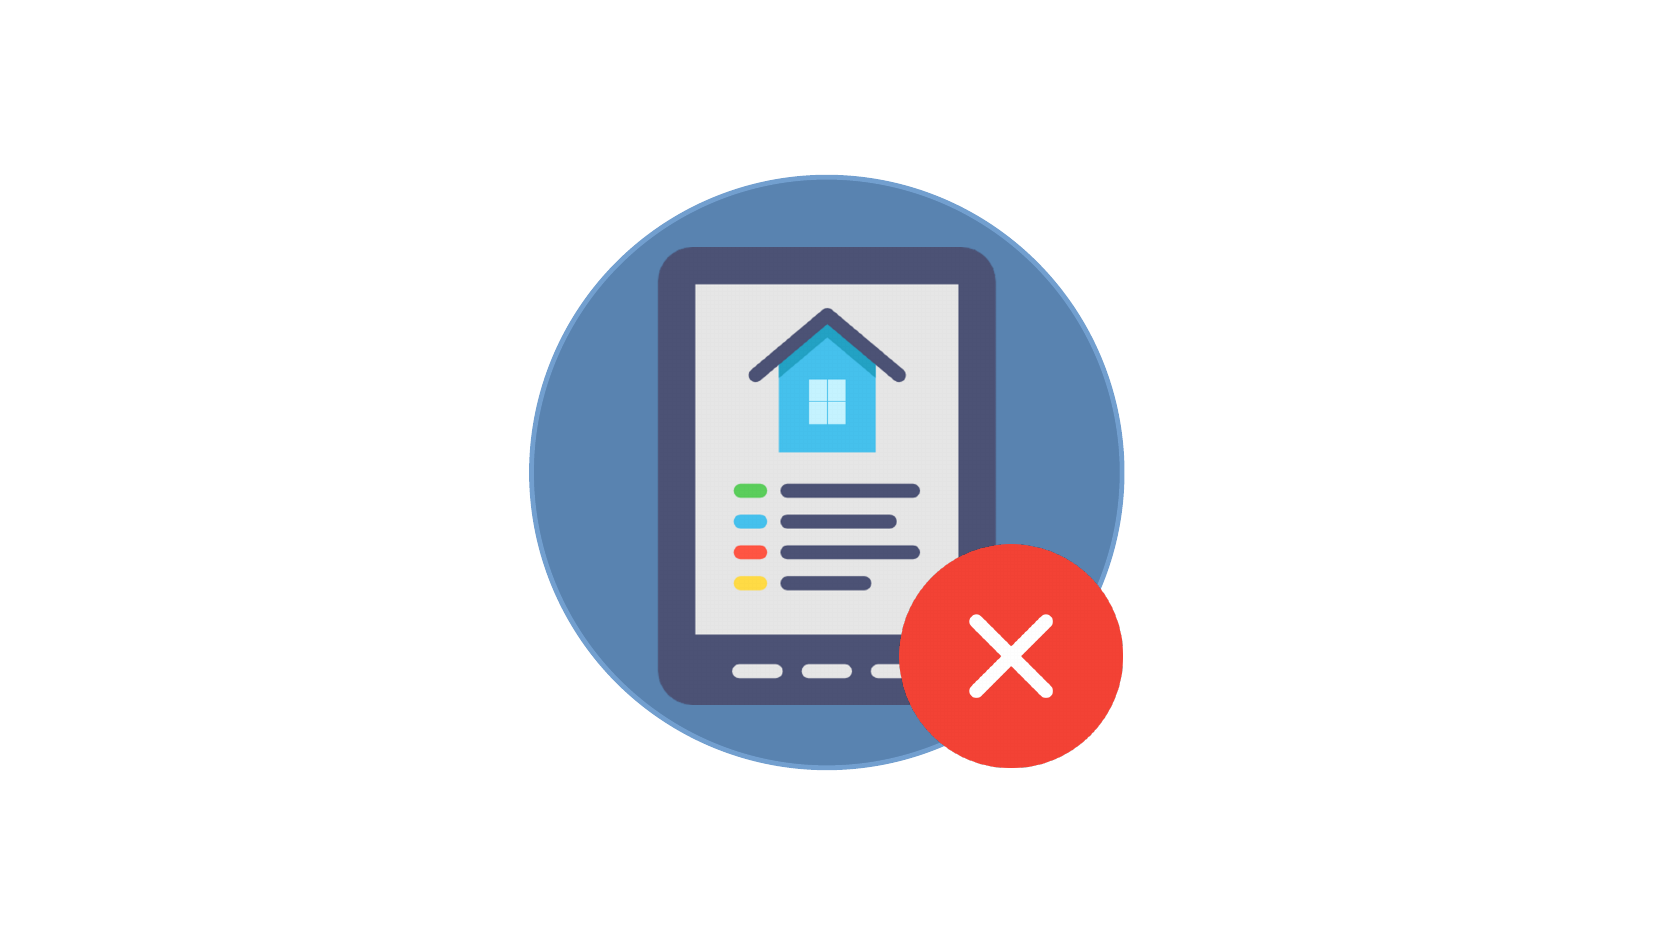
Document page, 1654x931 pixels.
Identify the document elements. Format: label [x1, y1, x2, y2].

text_box [531, 318, 575, 627]
picture [575, 224, 1123, 768]
text_box [667, 177, 987, 224]
text_box [1078, 317, 1123, 544]
text_box [677, 727, 899, 768]
